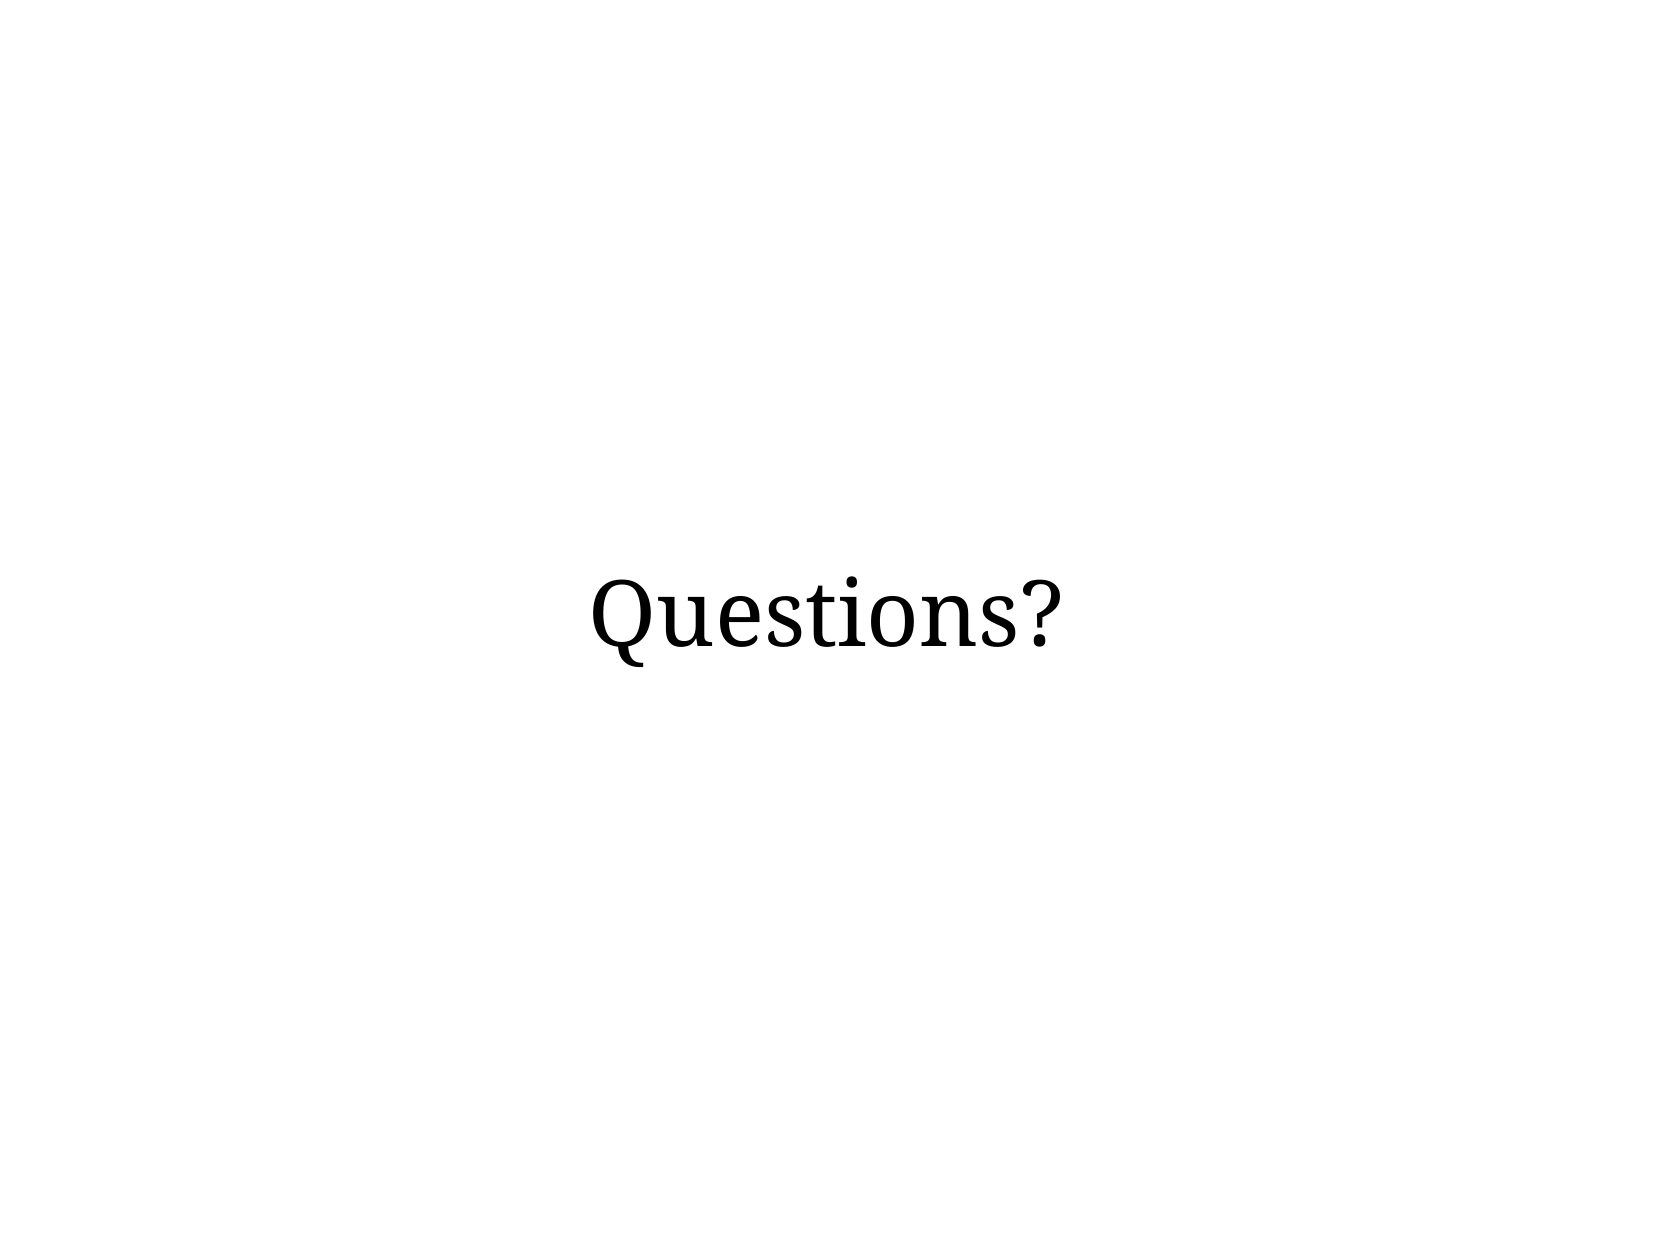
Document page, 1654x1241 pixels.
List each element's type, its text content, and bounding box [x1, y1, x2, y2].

title Questions? [82, 507, 1571, 715]
